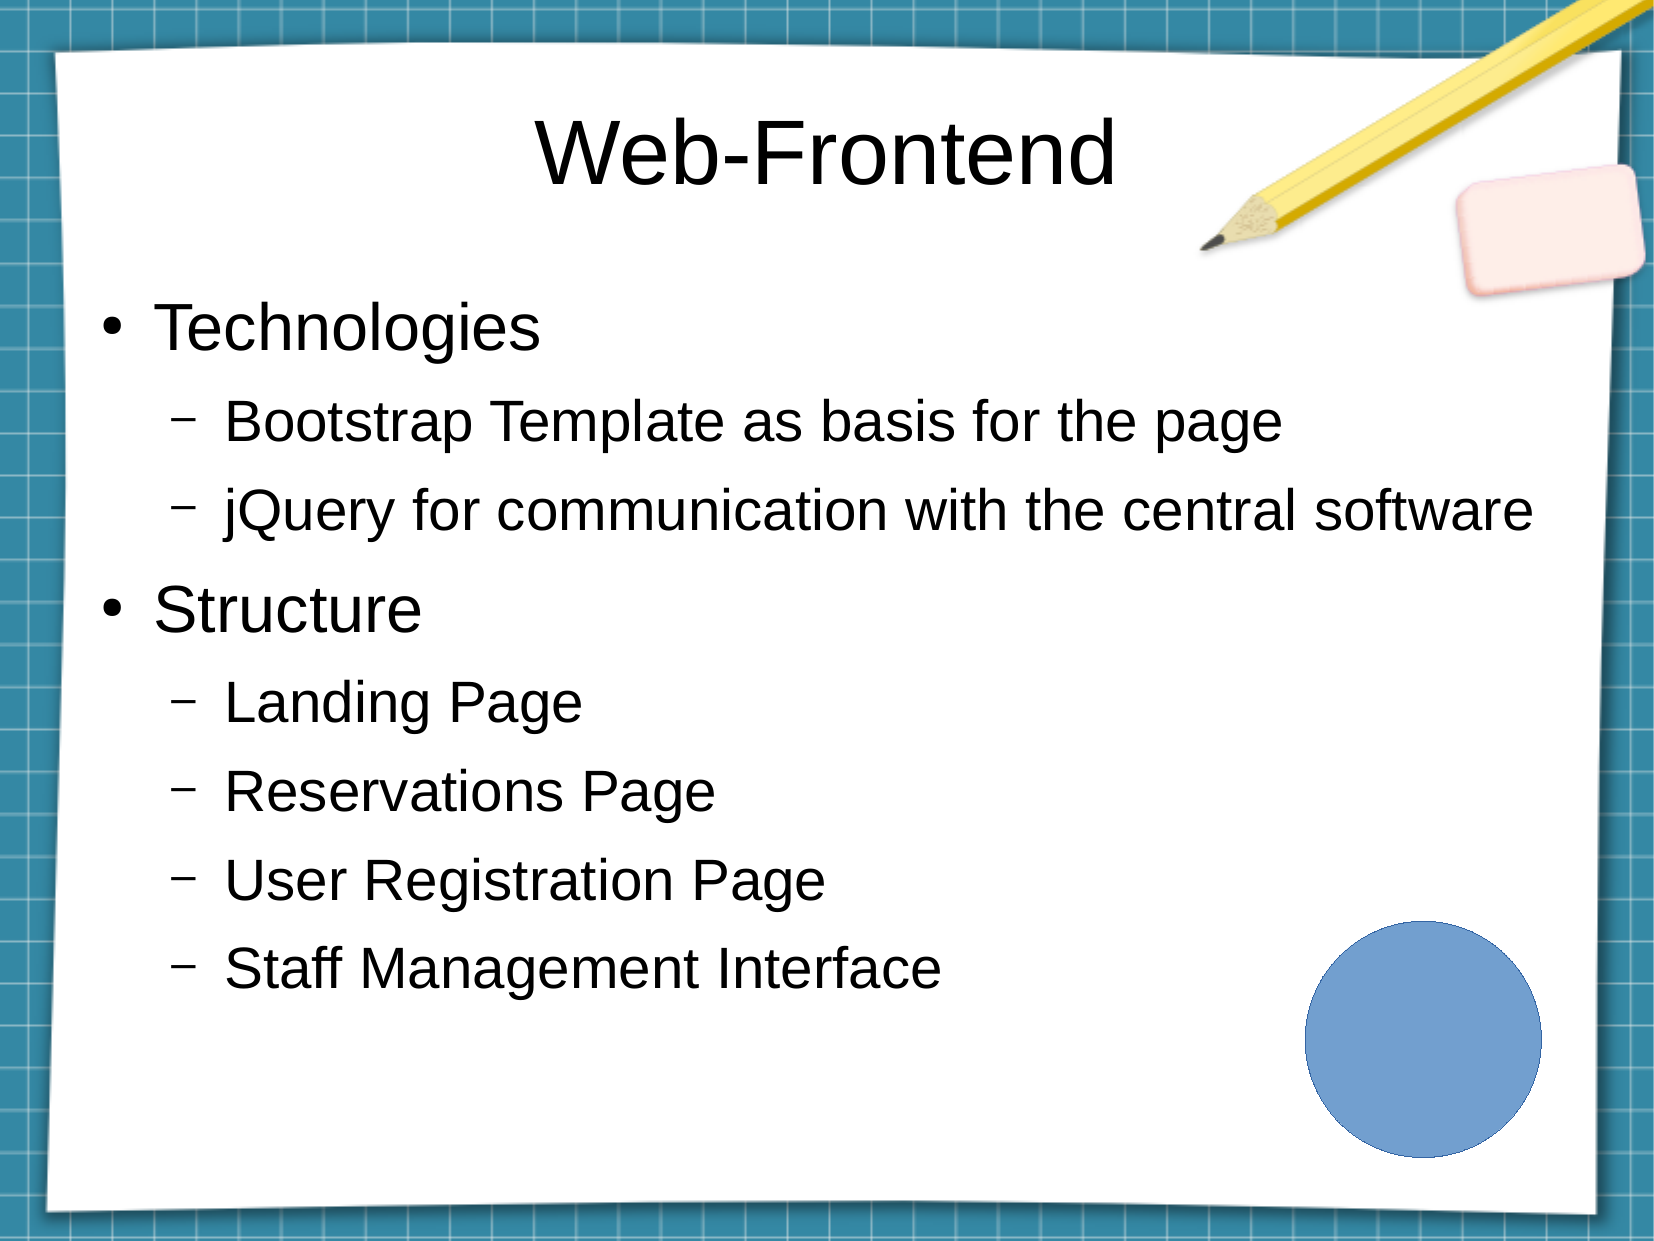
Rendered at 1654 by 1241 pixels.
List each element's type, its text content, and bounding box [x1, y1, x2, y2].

title Web-Frontend [82, 49, 1571, 257]
list Technologies Bootstrap Template as basis for the page jQuery for communication with the central software Structure Landing Page Reservations Page User Registration Page Staff Management Interface [82, 290, 1571, 1010]
text_box [1305, 921, 1542, 1158]
picture [0, 0, 1654, 1241]
